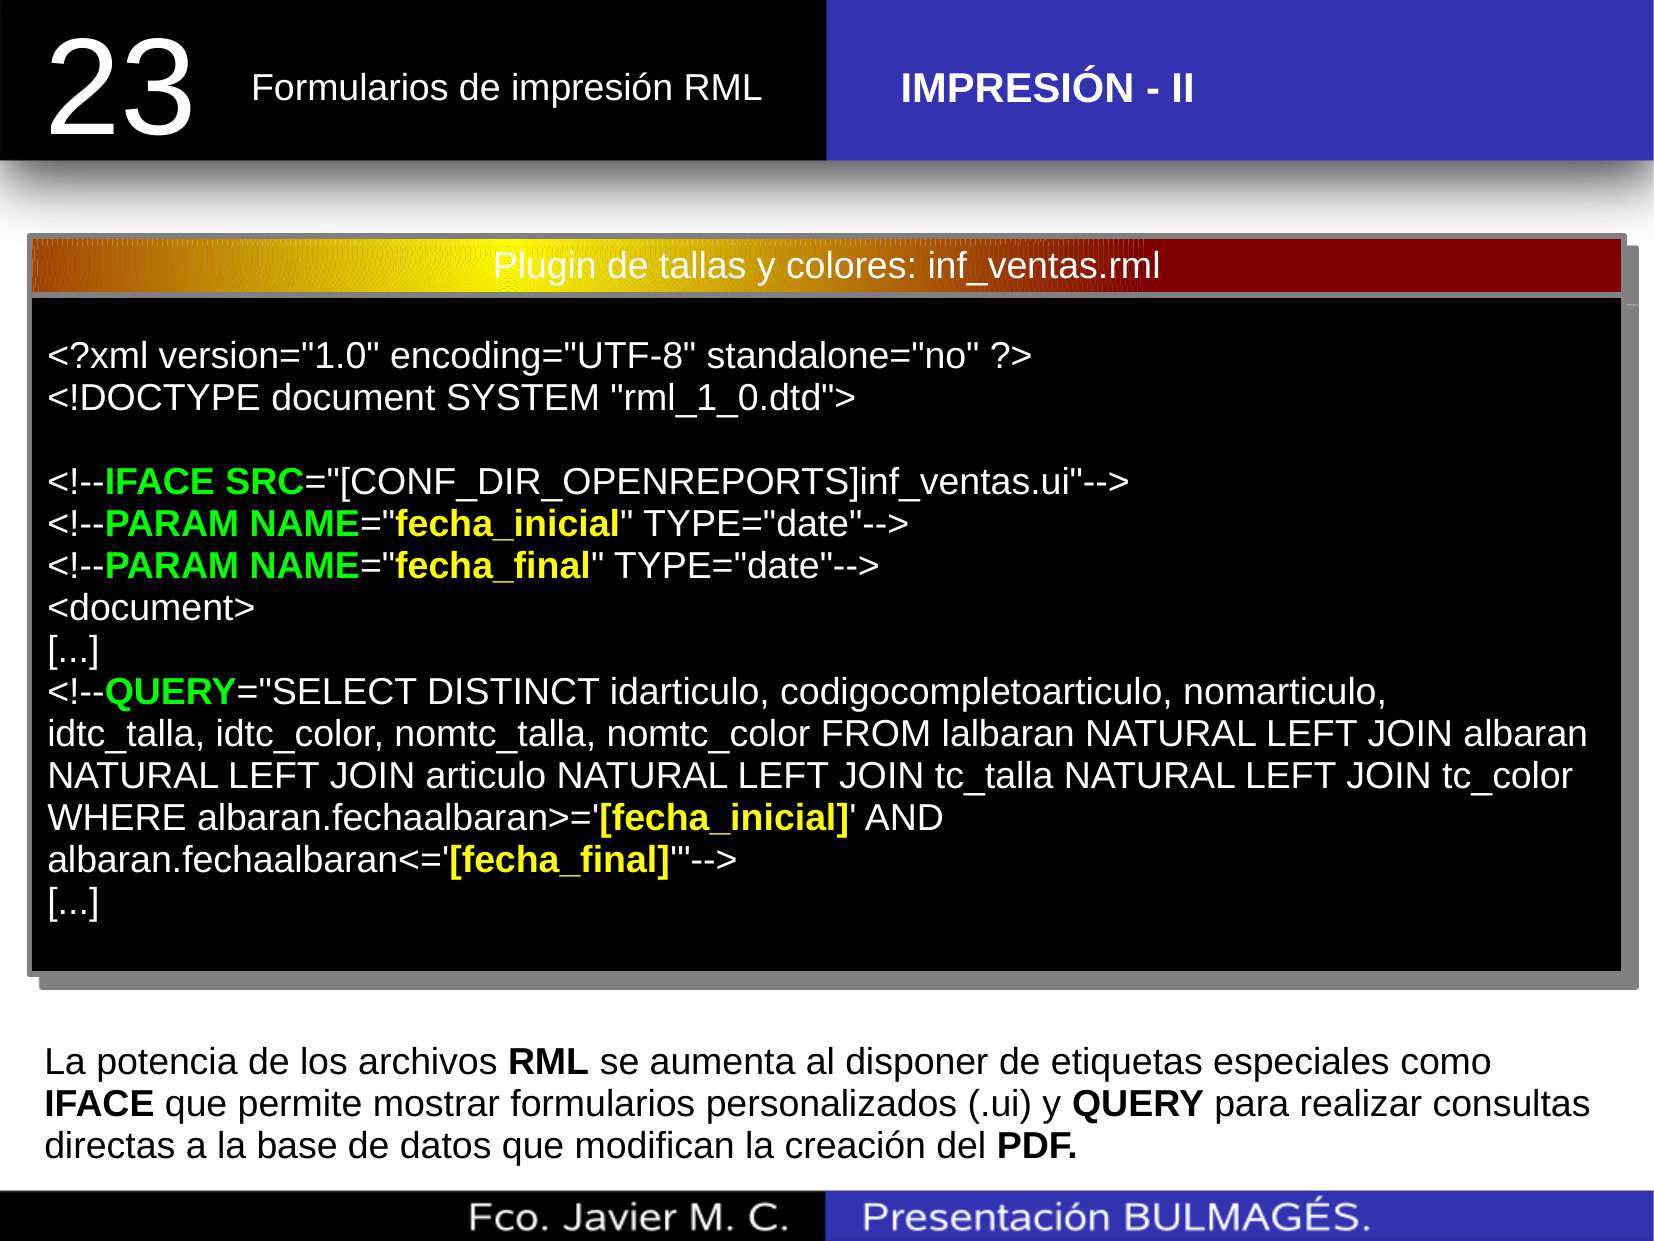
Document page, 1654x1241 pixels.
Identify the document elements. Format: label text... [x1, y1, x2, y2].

picture [0, 0, 1654, 1241]
text_box <?xml version="1.0" encoding="UTF-8" standalone="no" ?> <!DOCTYPE document SYSTEM "rml_1_0.dtd"> <!--IFACE SRC="[CONF_DIR_OPENREPORTS]inf_ventas.ui"--> <!--PARAM NAME="fecha_inicial" TYPE="date"--> <!--PARAM NAME="fecha_final" TYPE="date"--> <document> [...] <!--QUERY="SELECT DISTINCT idarticulo, codigocompletoarticulo, nomarticulo, idtc_talla, idtc_color, nomtc_talla, nomtc_color FROM lalbaran NATURAL LEFT JOIN albaran NATURAL LEFT JOIN articulo NATURAL LEFT JOIN tc_talla NATURAL LEFT JOIN tc_color WHERE albaran.fechaalbaran>='[fecha_inicial]' AND albaran.fechaalbaran<='[fecha_final]'"--> [...] [29, 295, 1625, 975]
text_box Formularios de impresión RML [236, 59, 798, 148]
text_box Plugin de tallas y colores: inf_ventas.rml [29, 236, 1625, 295]
text_box <número>. [29, 2, 237, 236]
text_box IMPRESIÓN - II [885, 56, 1595, 119]
text_box La potencia de los archivos RML se aumenta al disponer de etiquetas especiales como IFACE que permite mostrar formularios personalizados (.ui) y QUERY para realizar consultas directas a la base de datos que modifican la creación del PDF. [29, 1033, 1625, 1182]
